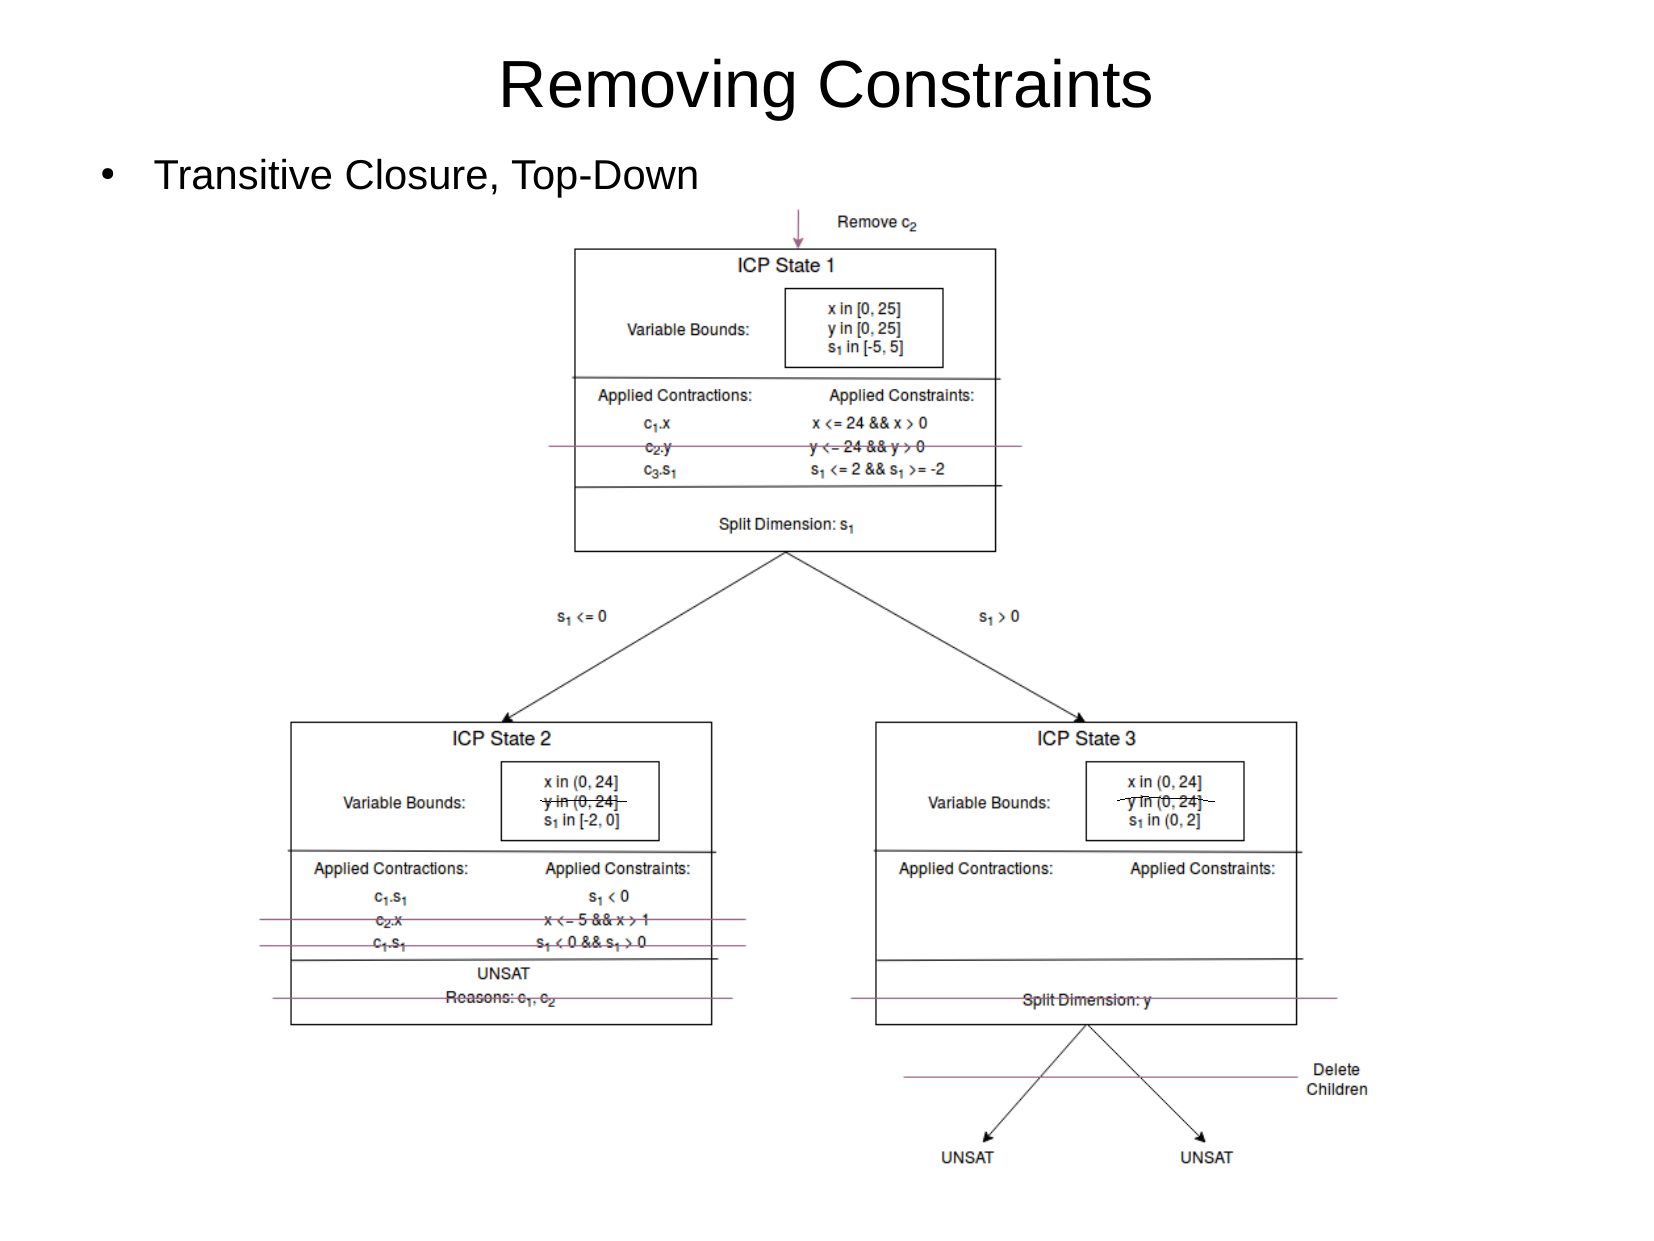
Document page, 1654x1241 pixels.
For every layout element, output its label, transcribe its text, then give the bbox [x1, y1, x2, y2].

list Removing Constraints Transitive Closure, Top-Down [82, 47, 1571, 225]
picture [259, 200, 1371, 1170]
